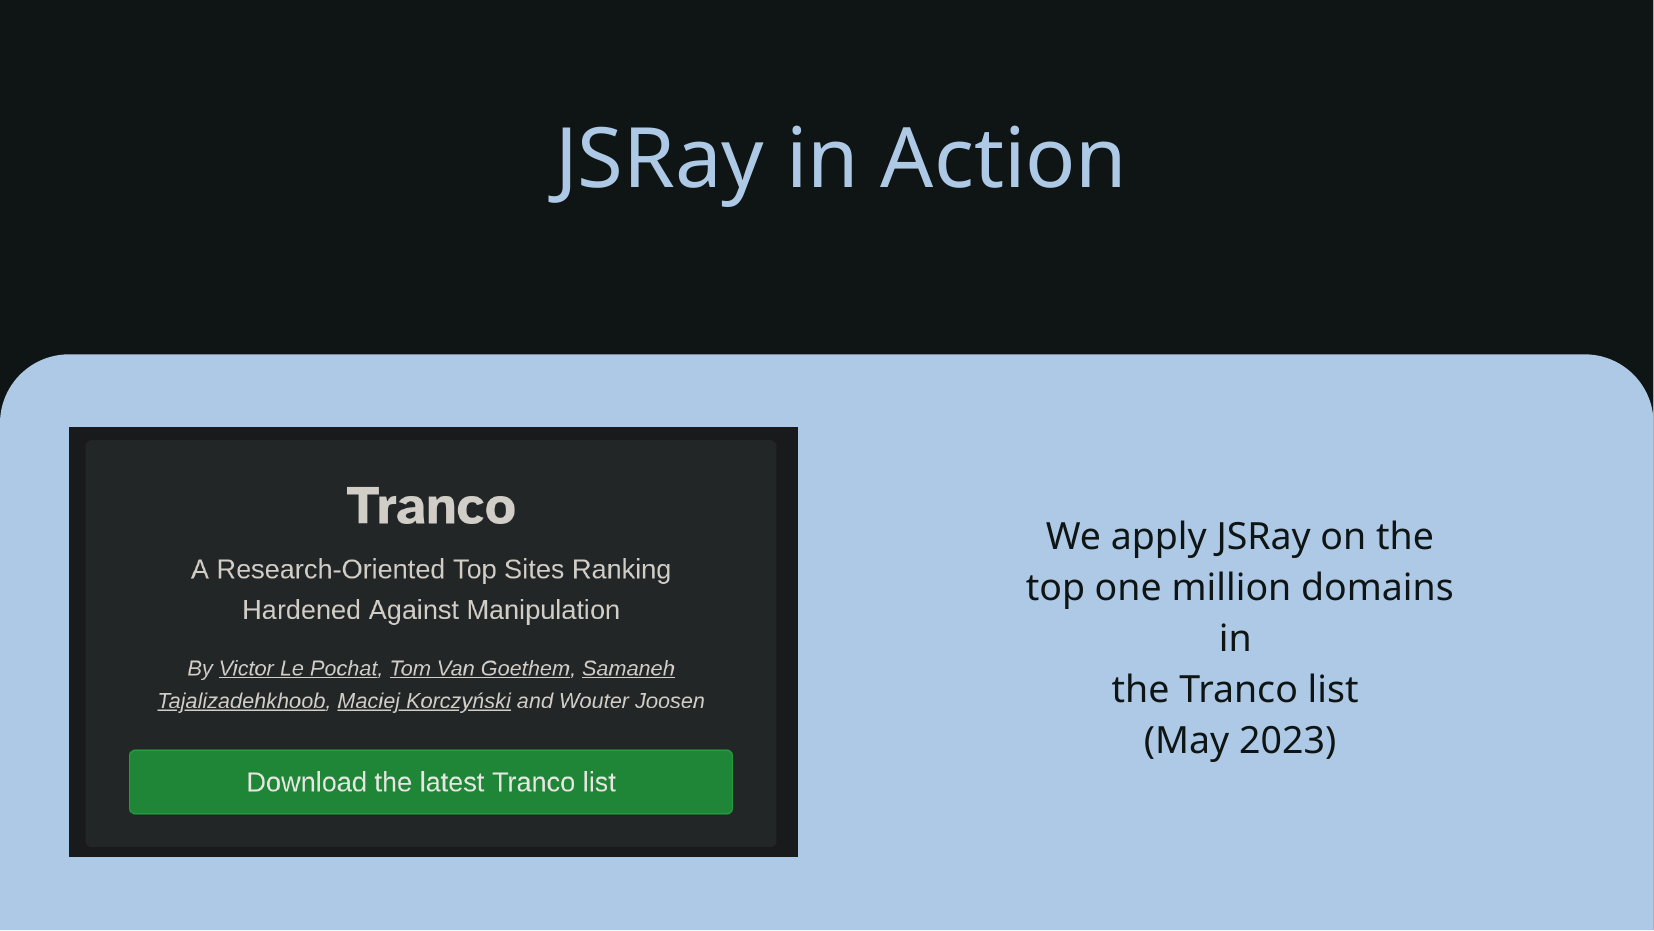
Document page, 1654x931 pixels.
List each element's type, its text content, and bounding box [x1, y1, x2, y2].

title JSRay in Action [265, 59, 1418, 253]
text_box [0, 354, 1654, 931]
picture [69, 427, 798, 857]
text_box We apply JSRay on the top one million domains in the Tranco list (May 2023) [1003, 501, 1477, 768]
